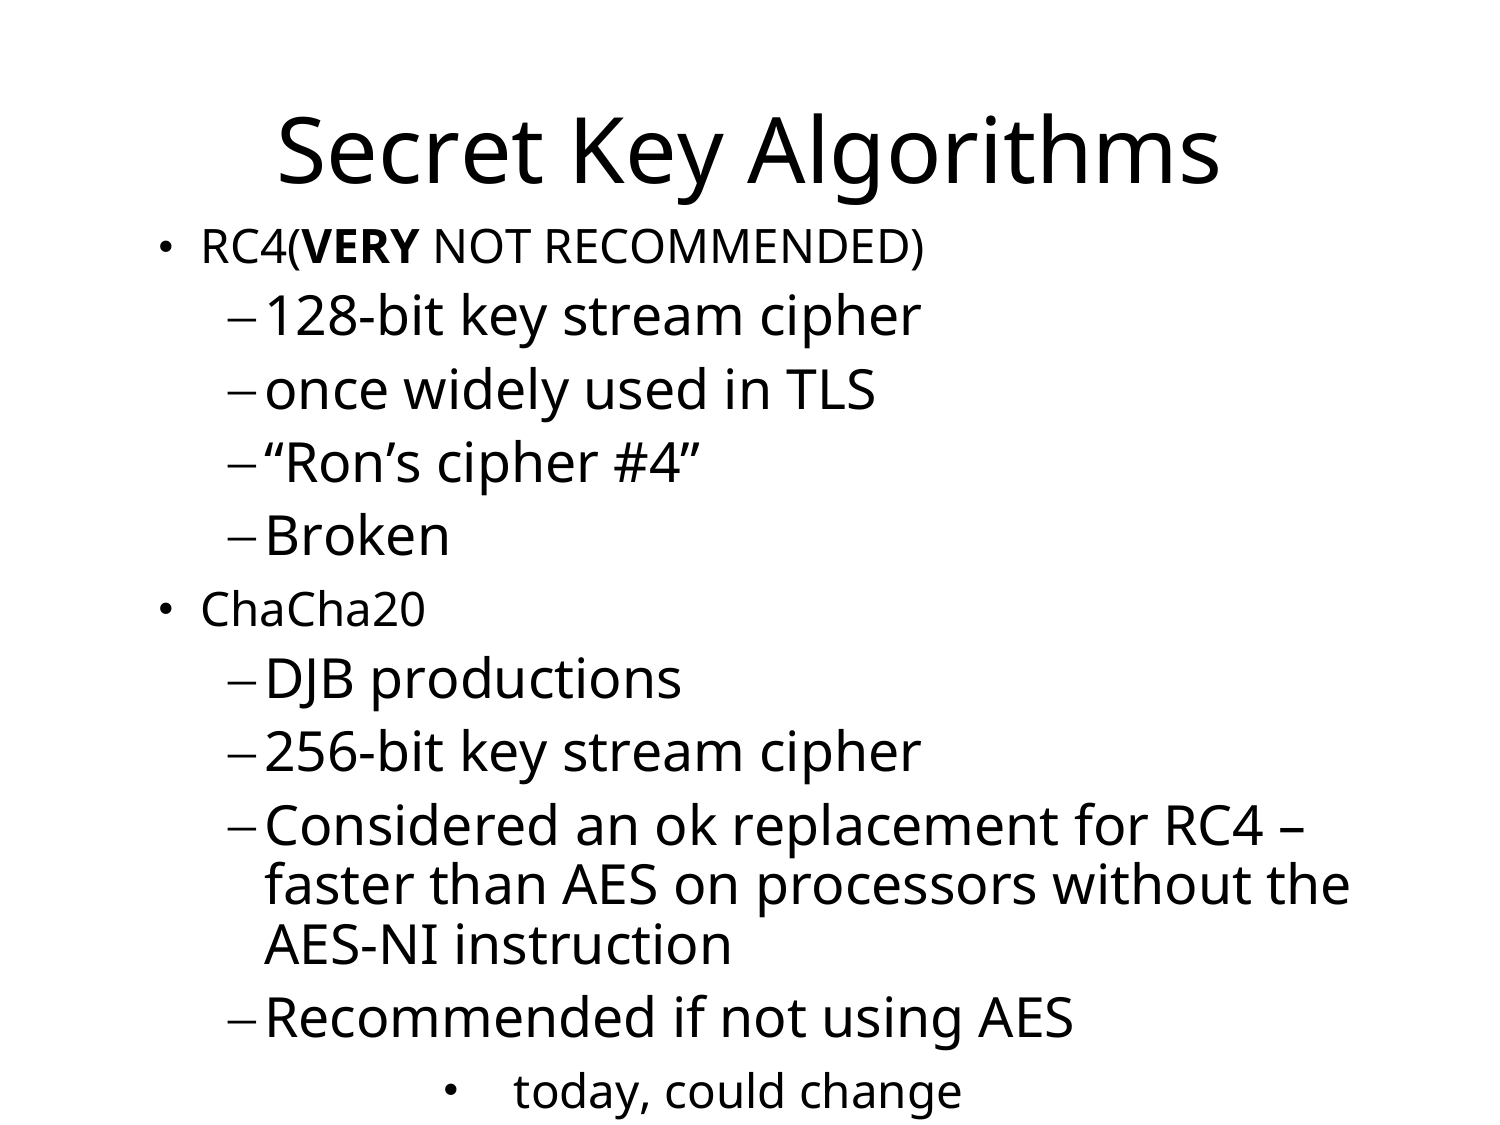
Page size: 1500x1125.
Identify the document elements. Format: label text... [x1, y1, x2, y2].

list RC4(VERY NOT RECOMMENDED) 128-bit key stream cipher once widely used in TLS “Ron’s cipher #4” Broken ChaCha20 DJB productions 256-bit key stream cipher Considered an ok replacement for RC4 – faster than AES on processors without the AES-NI instruction Recommended if not using AES today, could change [142, 212, 1418, 1125]
title Secret Key Algorithms [112, 17, 1388, 276]
